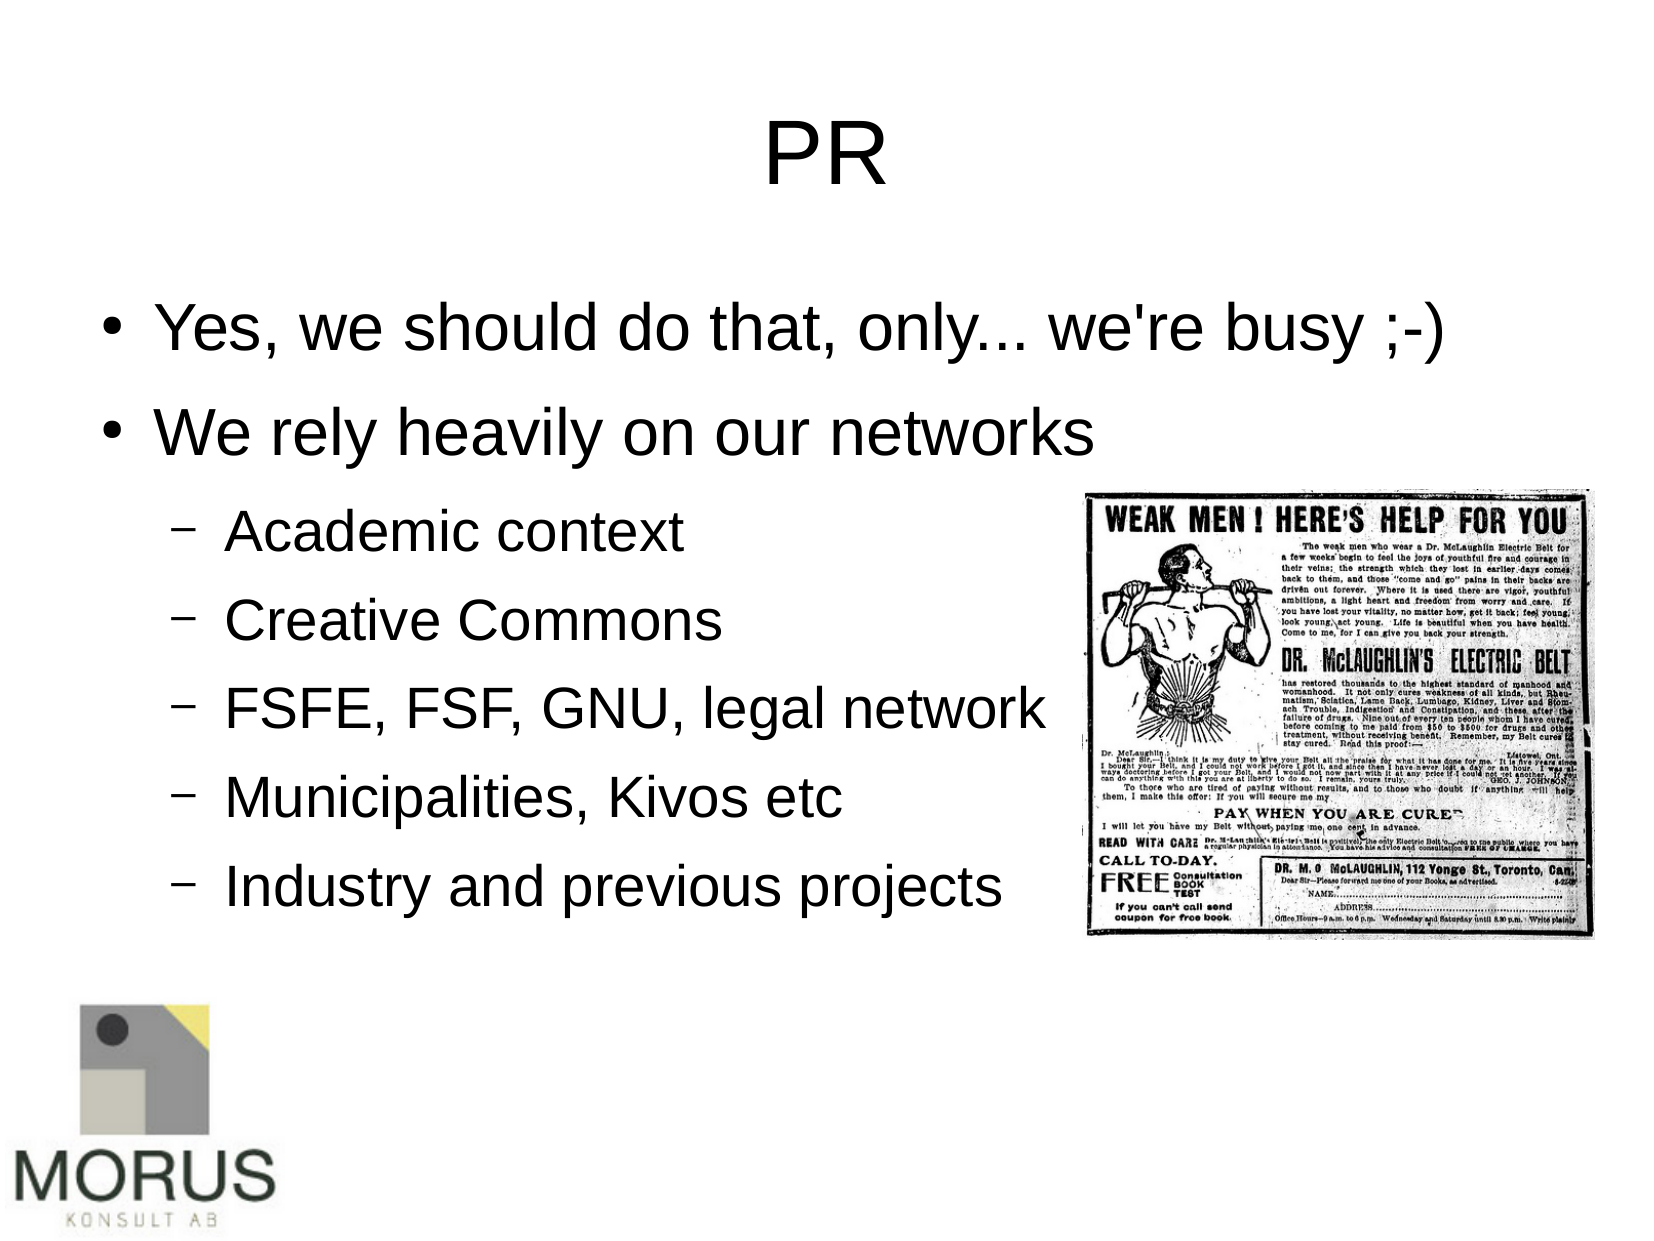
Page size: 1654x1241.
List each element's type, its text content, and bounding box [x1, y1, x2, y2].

title PR [82, 49, 1571, 257]
picture [1082, 489, 1595, 940]
picture [5, 992, 285, 1241]
list Yes, we should do that, only... we're busy ;-) We rely heavily on our networks Academic context Creative Commons FSFE, FSF, GNU, legal network Municipalities, Kivos etc Industry and previous projects [82, 290, 1538, 1010]
